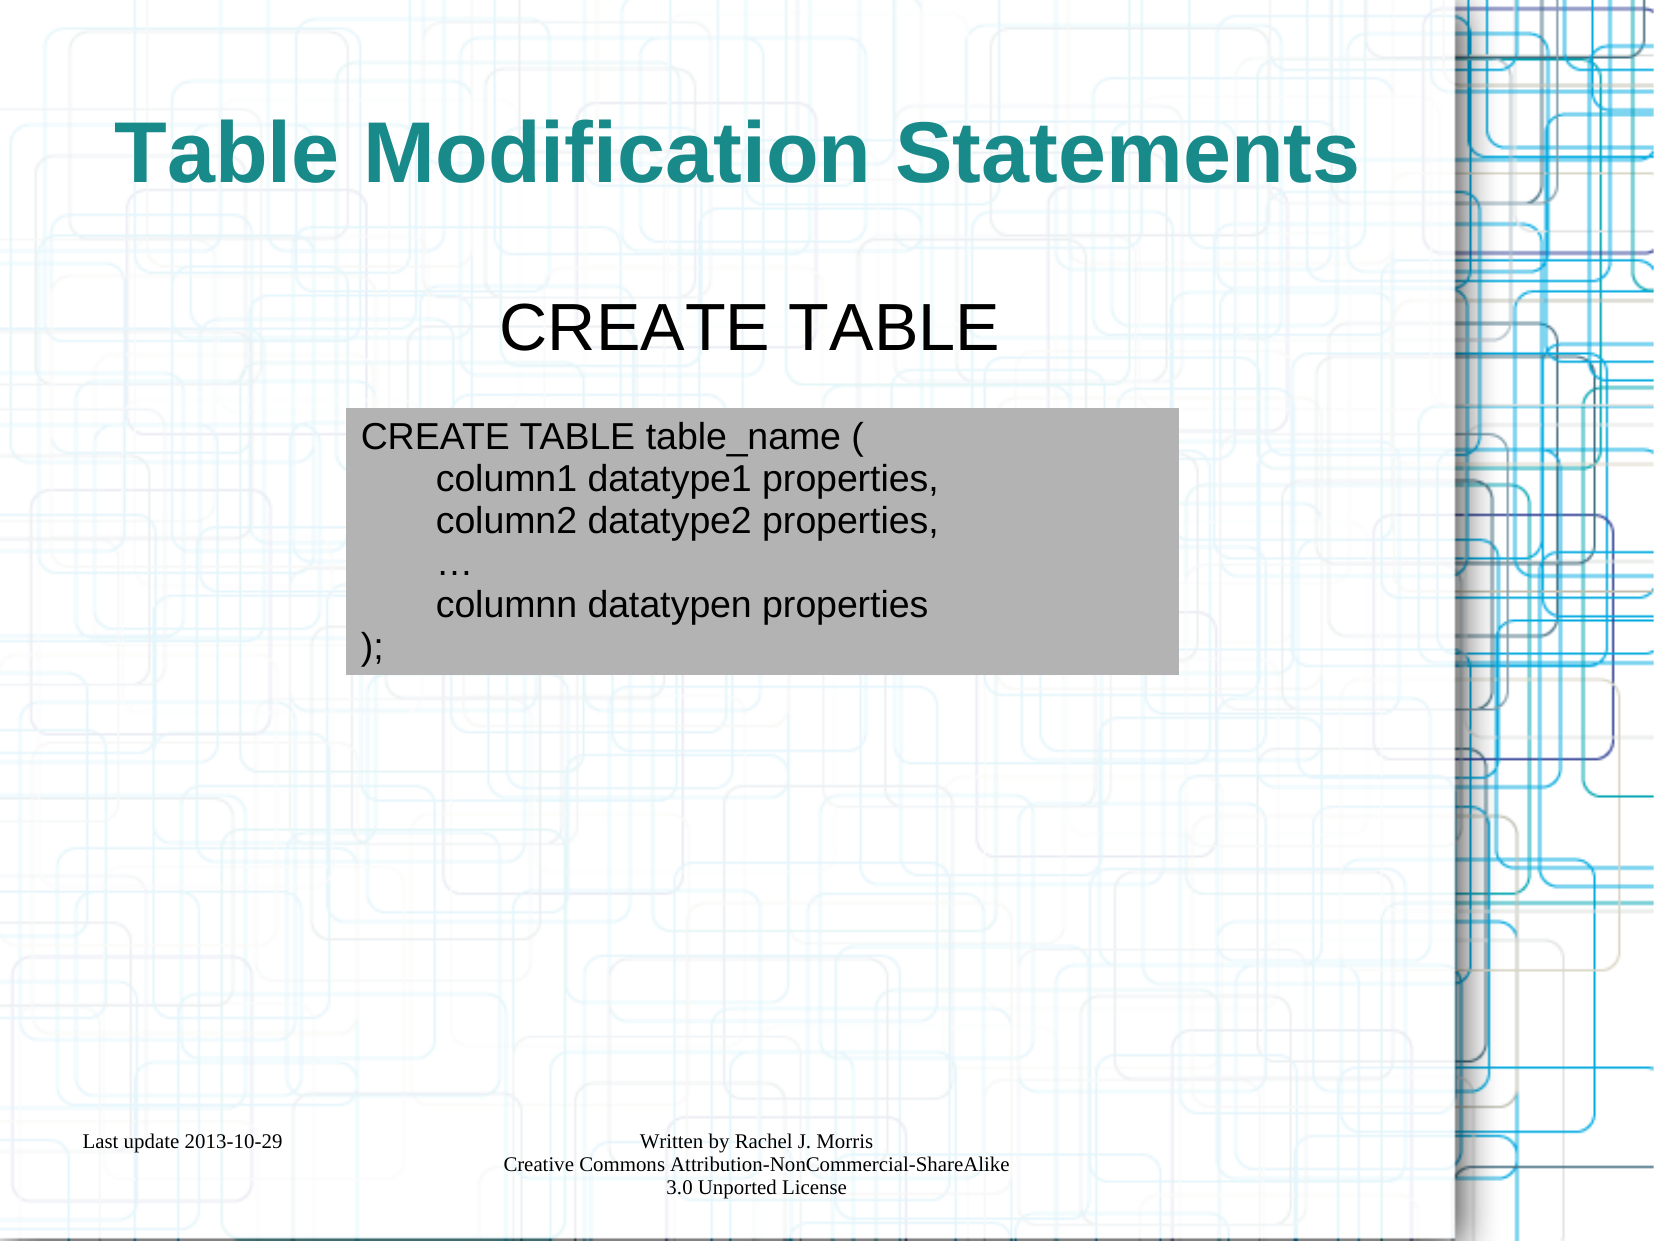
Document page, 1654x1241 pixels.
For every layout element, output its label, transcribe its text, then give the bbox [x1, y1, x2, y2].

table_header CREATE TABLE table_name ( column1 datatype1 properties, column2 datatype2 properties, … columnn datatypen properties ); [346, 408, 1179, 675]
title Table Modification Statements [59, 49, 1418, 257]
picture [0, 0, 1654, 1241]
list CREATE TABLE [82, 290, 1418, 1010]
